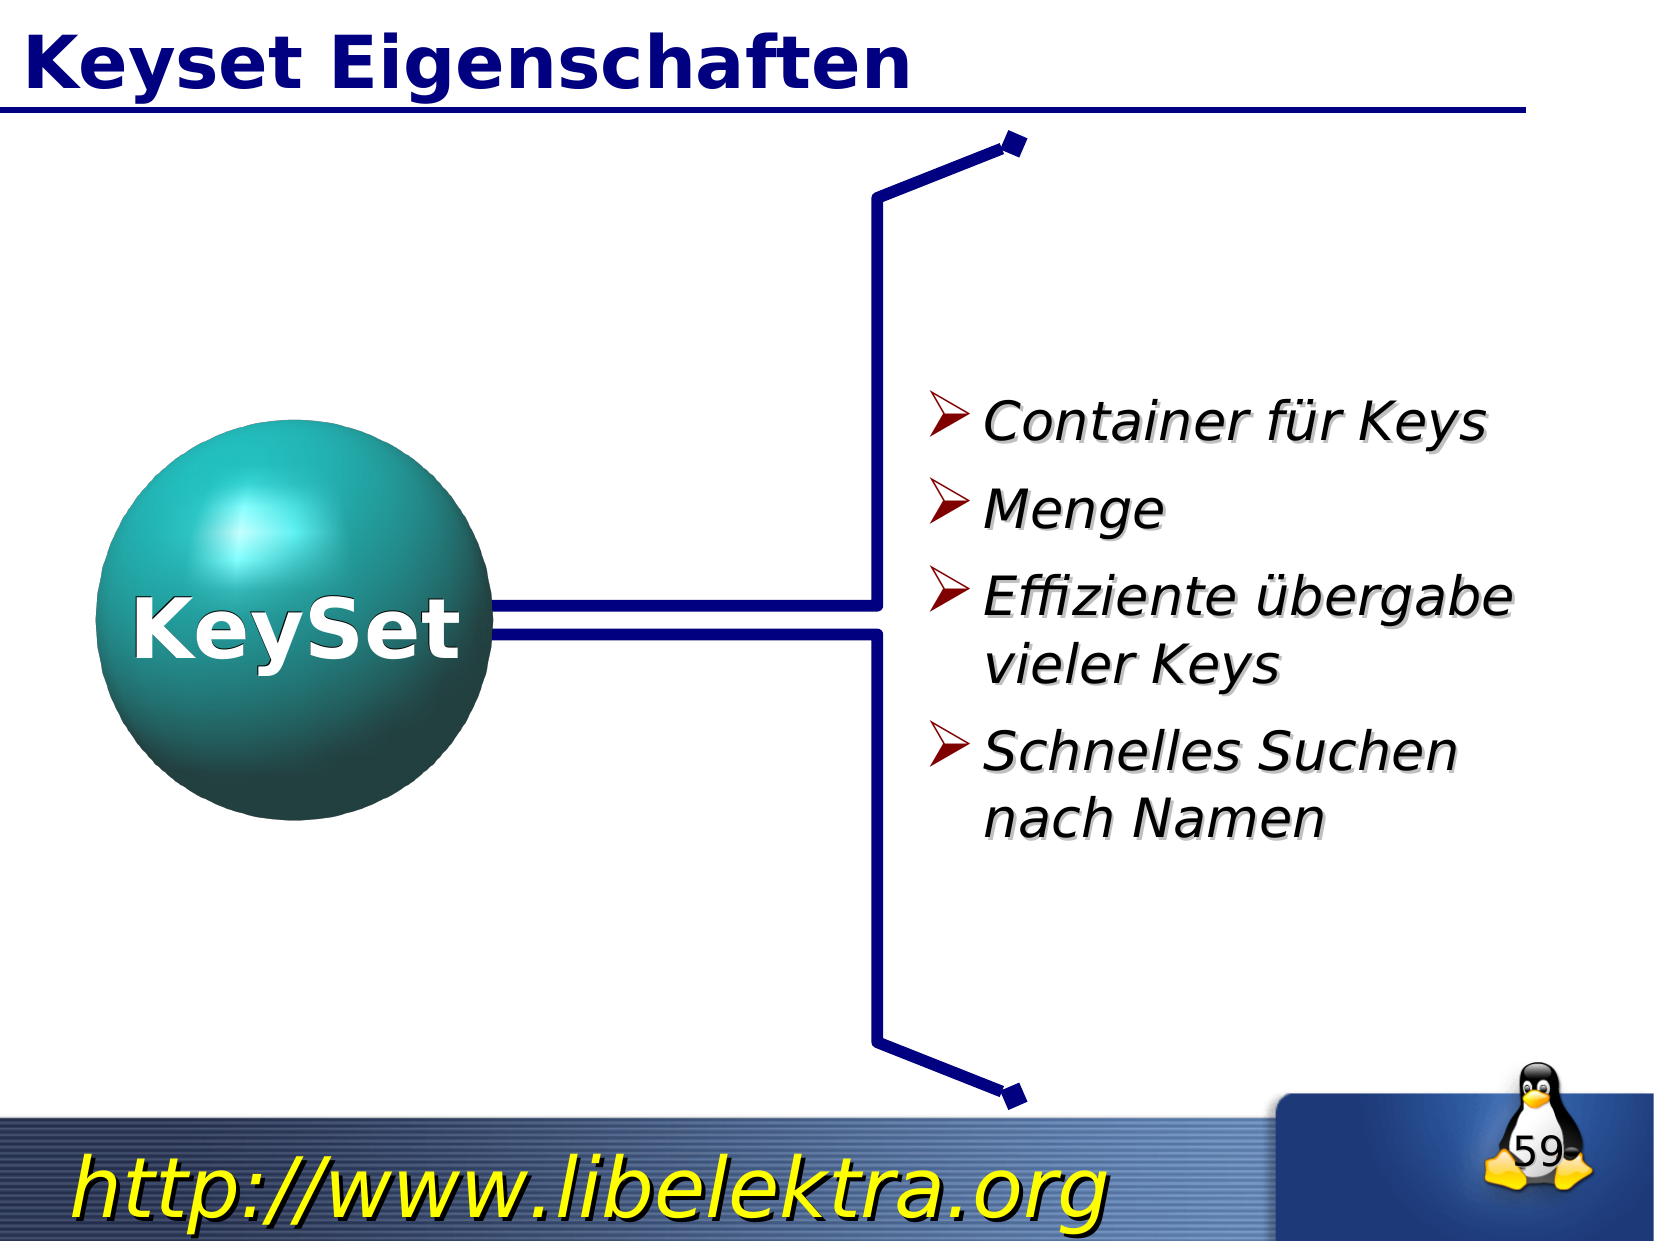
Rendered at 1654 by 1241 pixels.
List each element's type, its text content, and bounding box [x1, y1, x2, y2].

list Container für Keys Menge Effiziente übergabe vieler Keys Schnelles Suchen nach Namen [909, 378, 1614, 854]
text_box Keyset Eigenschaften [22, 14, 1611, 111]
text_box KeySet [129, 574, 462, 720]
text_box <Nummer> [1312, 1122, 1566, 1178]
picture [0, 1061, 1654, 1241]
